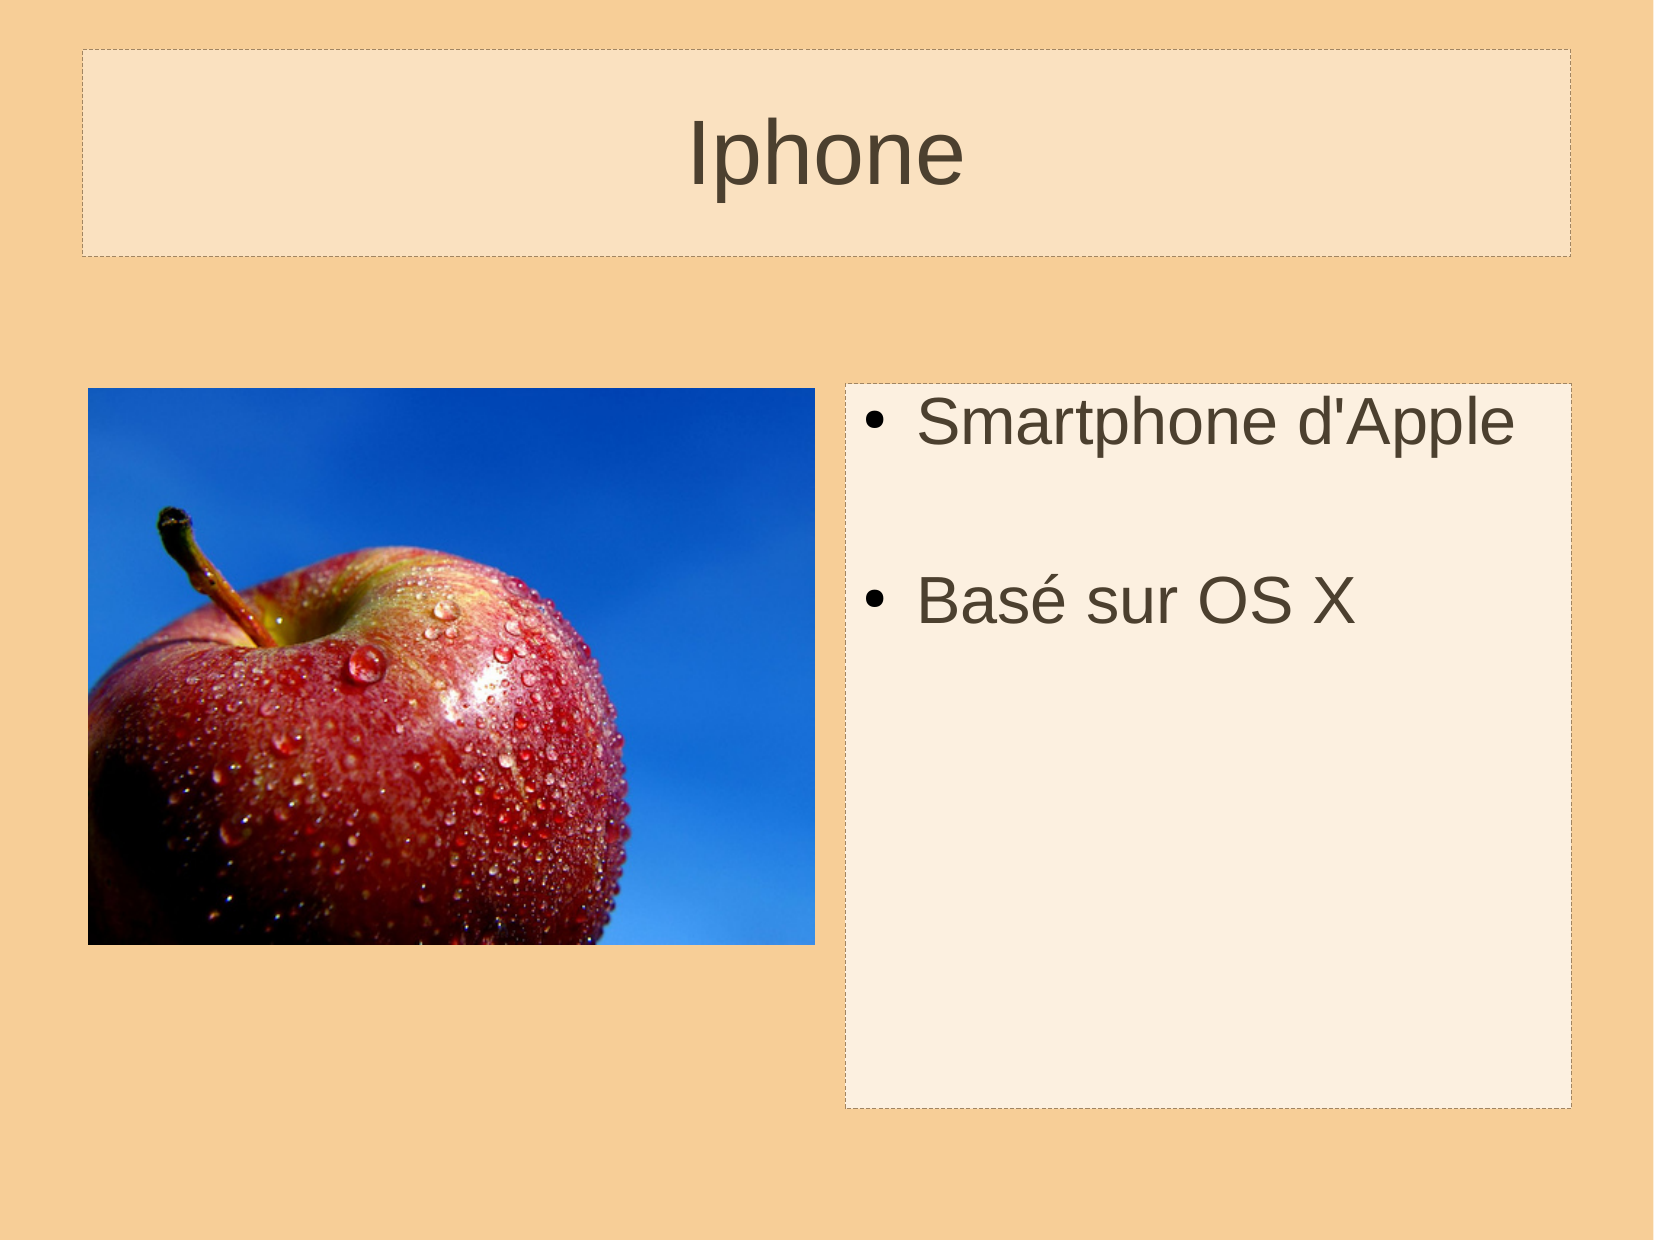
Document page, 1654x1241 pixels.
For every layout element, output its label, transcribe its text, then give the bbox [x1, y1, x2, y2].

list Smartphone d'Apple Basé sur OS X [845, 383, 1572, 1109]
title Iphone [82, 49, 1571, 257]
picture [88, 388, 815, 945]
